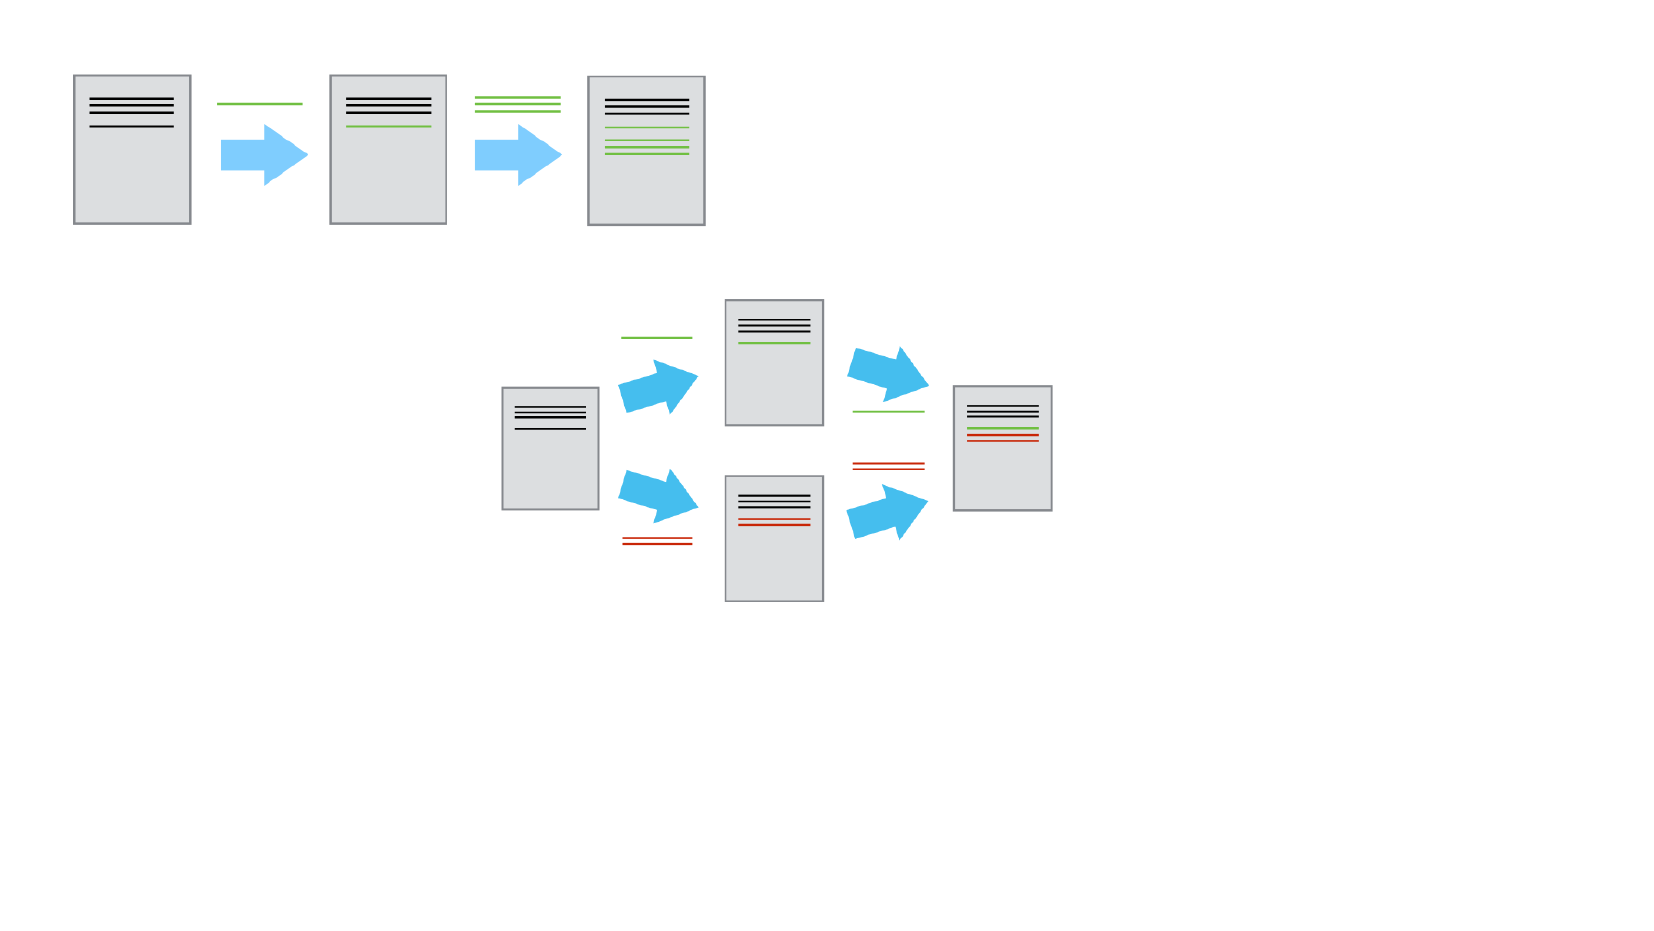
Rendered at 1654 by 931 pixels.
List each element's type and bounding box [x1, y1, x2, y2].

picture [54, 51, 751, 256]
picture [465, 270, 1081, 631]
